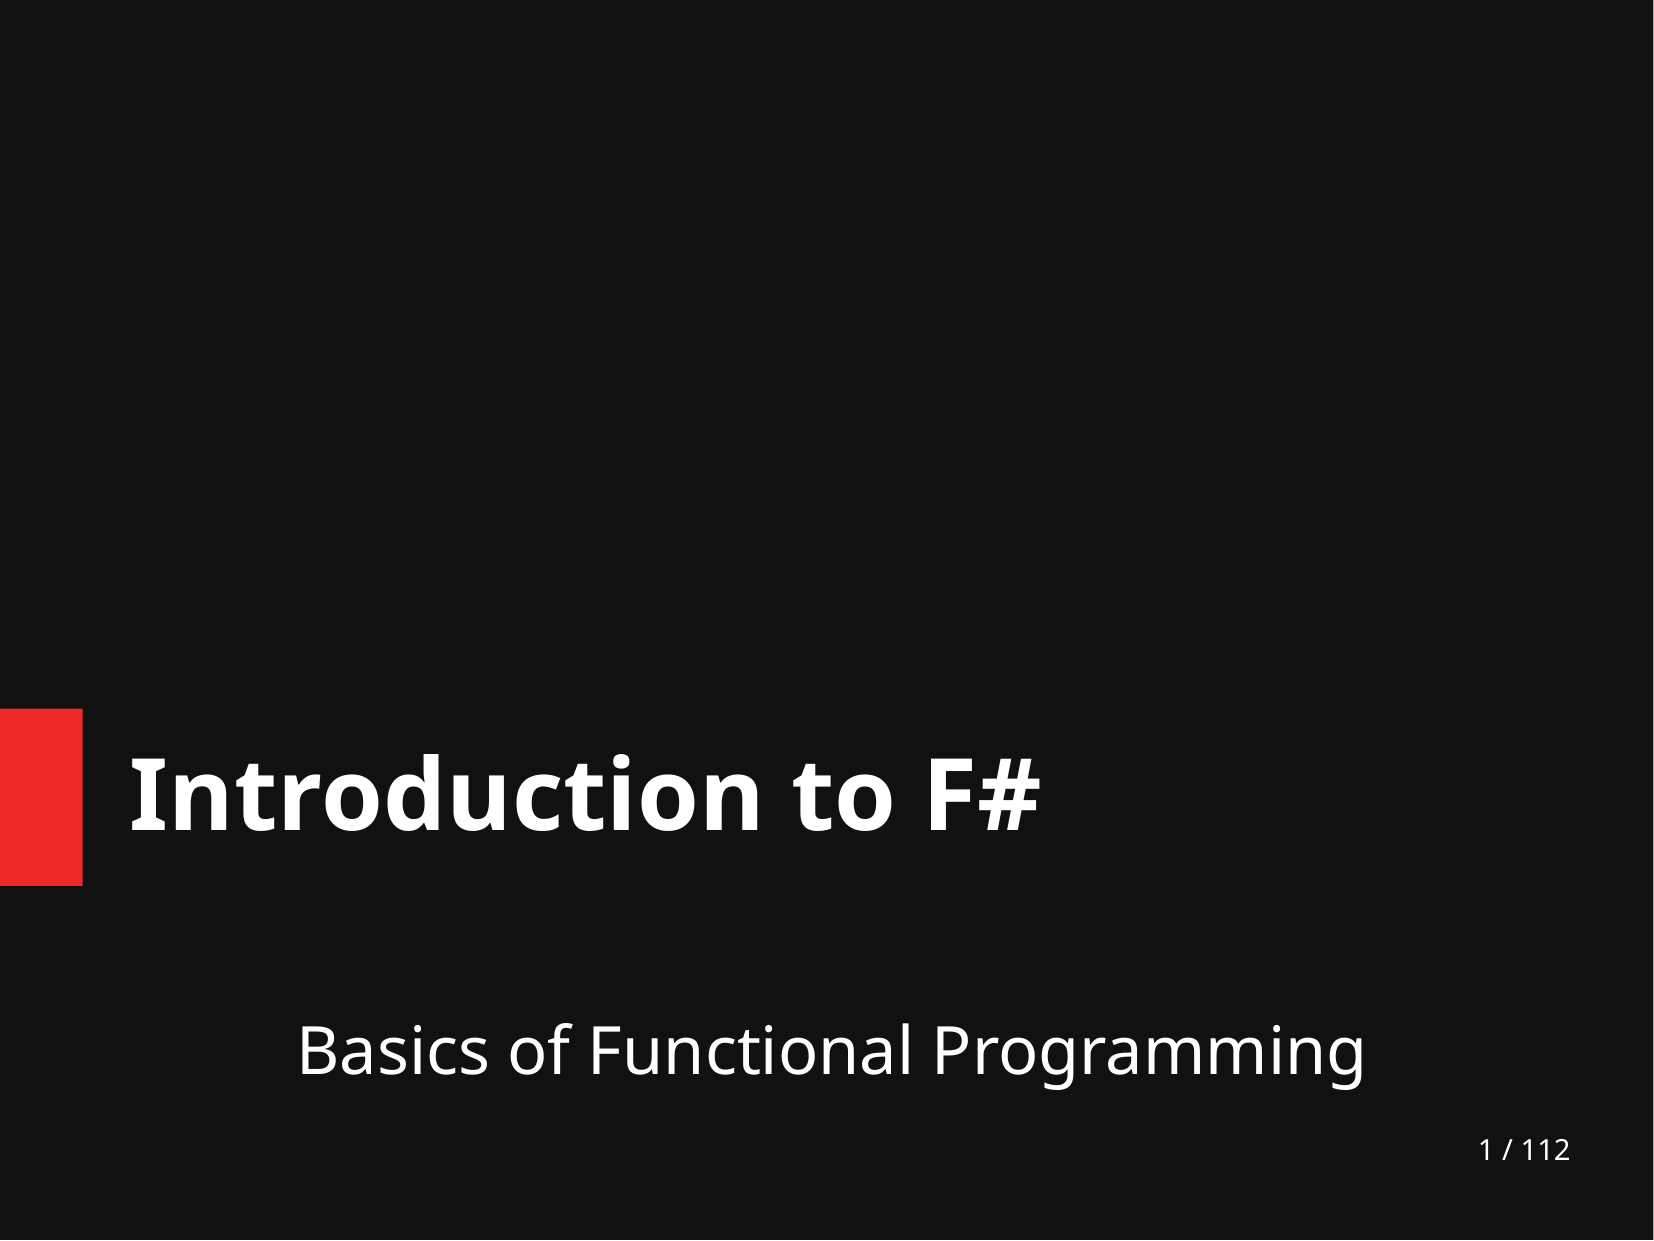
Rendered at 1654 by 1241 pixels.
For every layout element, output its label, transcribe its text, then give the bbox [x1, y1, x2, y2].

title Introduction to F# [129, 673, 1536, 910]
subtitle Basics of Functional Programming [129, 968, 1536, 1130]
